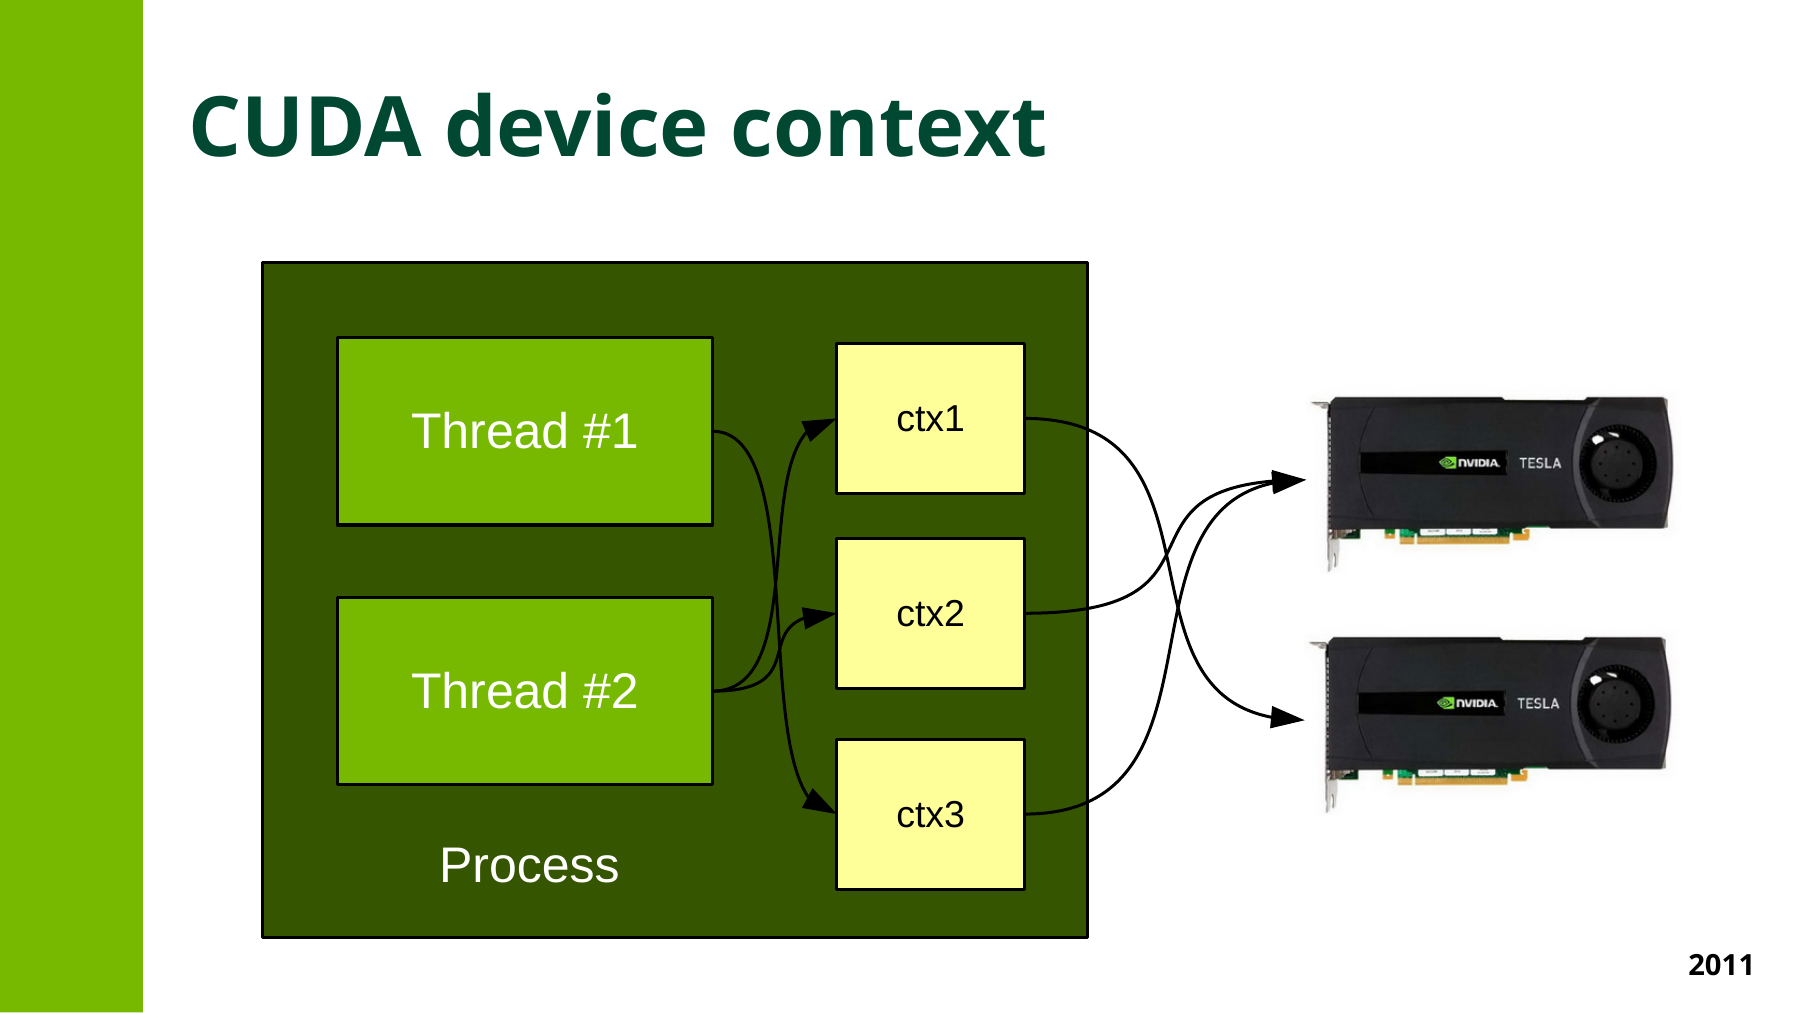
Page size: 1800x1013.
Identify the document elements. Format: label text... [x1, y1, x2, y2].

text_box [262, 262, 1088, 938]
title CUDA device context [188, 40, 1733, 211]
text_box [738, 609, 778, 687]
text_box Thread #1 [337, 337, 713, 526]
text_box [782, 611, 1088, 812]
text_box ctx1 [836, 343, 1025, 494]
text_box [778, 420, 1088, 637]
text_box Thread #2 [337, 597, 713, 785]
text_box Process [424, 829, 635, 901]
picture [1304, 625, 1680, 815]
text_box ctx3 [836, 739, 1025, 890]
picture [1306, 385, 1682, 575]
text_box ctx2 [836, 538, 1025, 689]
